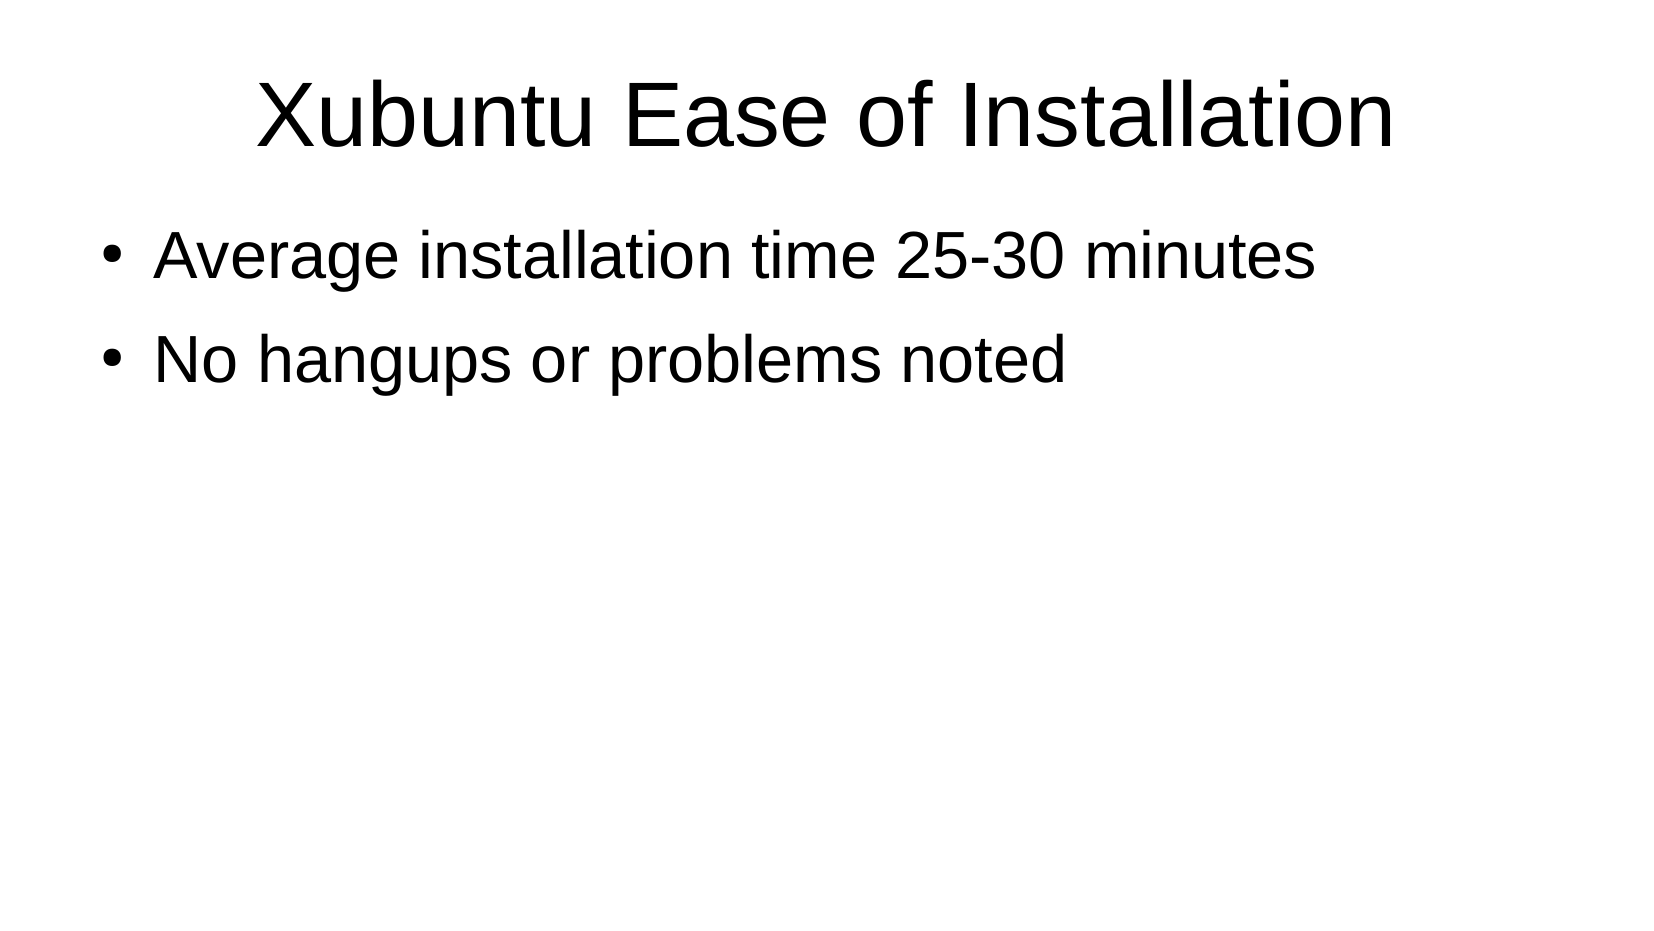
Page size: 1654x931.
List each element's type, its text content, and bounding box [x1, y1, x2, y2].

list Average installation time 25-30 minutes No hangups or problems noted [82, 217, 1571, 758]
title Xubuntu Ease of Installation [82, 37, 1571, 193]
